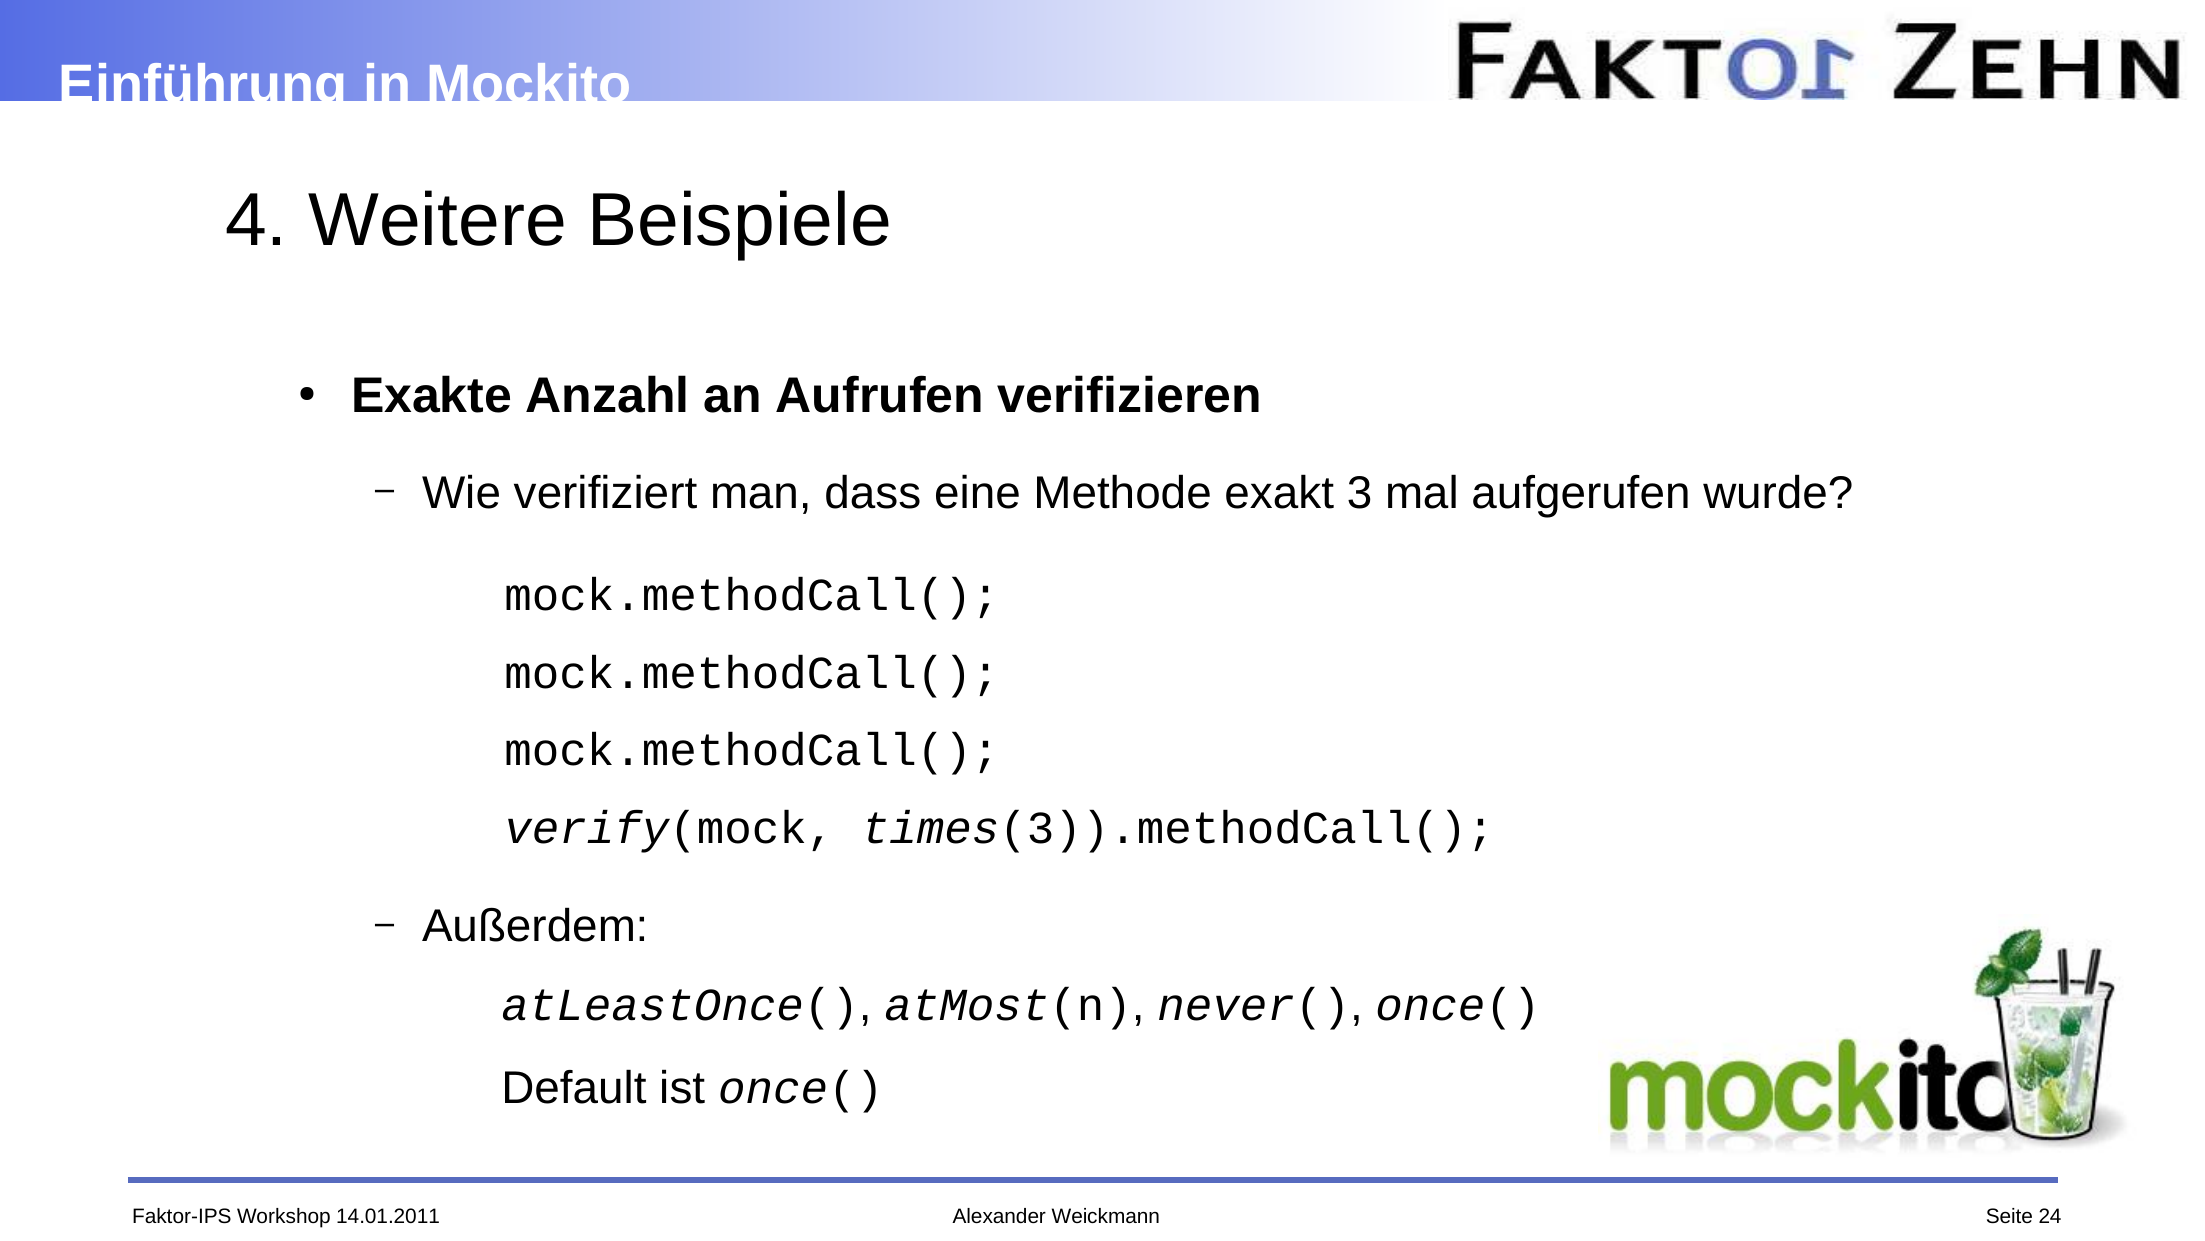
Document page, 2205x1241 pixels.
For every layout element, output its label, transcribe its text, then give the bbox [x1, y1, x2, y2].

picture [1448, 7, 2191, 100]
title 4. Weitere Beispiele [225, 142, 1981, 296]
picture [1598, 914, 2141, 1167]
list Exakte Anzahl an Aufrufen verifizieren Wie verifiziert man, dass eine Methode exakt 3 mal aufgerufen wurde? mock.methodCall(); mock.methodCall(); mock.methodCall(); verify(mock, times(3)).methodCall(); Außerdem: atLeastOnce(), atMost(n), never(), once() Default ist once() [280, 339, 2036, 1108]
